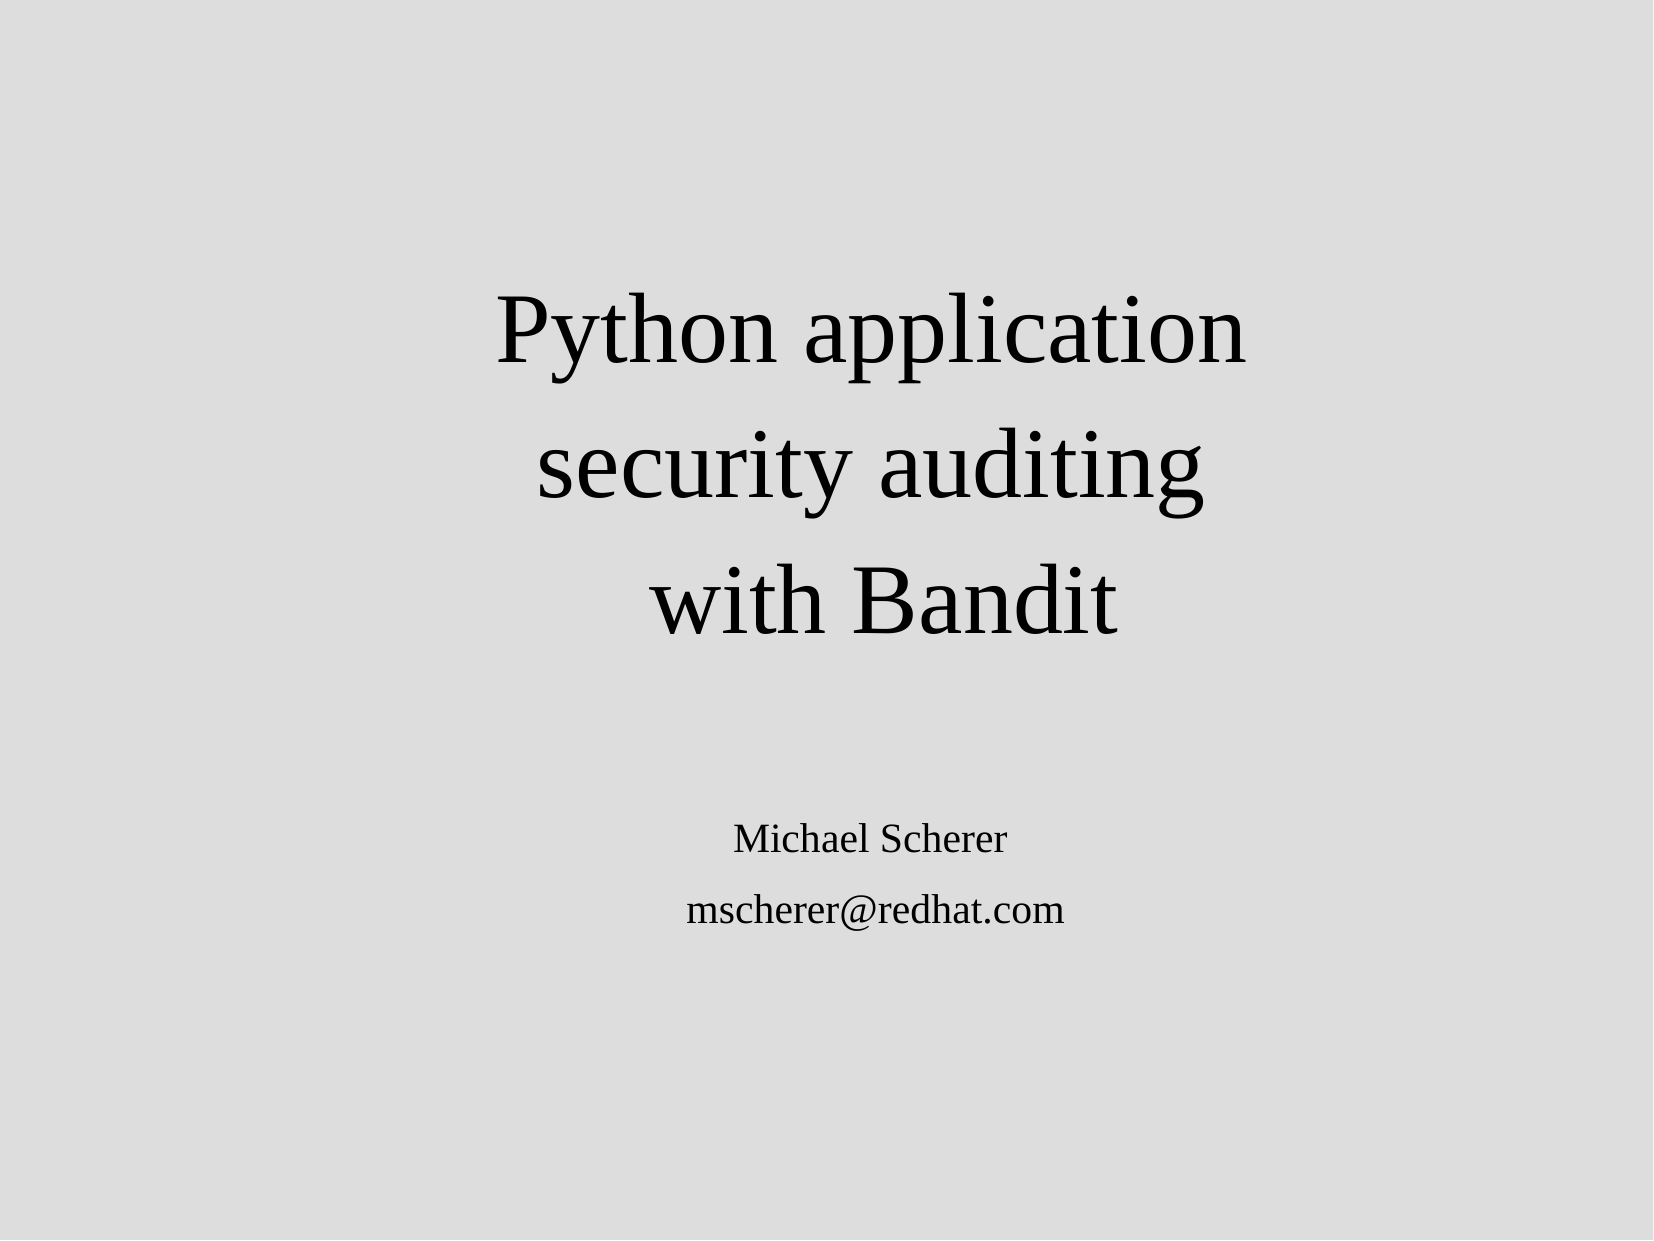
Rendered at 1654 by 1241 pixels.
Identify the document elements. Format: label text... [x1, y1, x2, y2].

text_box Michael Scherer mscherer@redhat.com [275, 807, 1477, 940]
subtitle [82, 49, 1571, 1010]
text_box Python application security auditing with Bandit [283, 265, 1485, 663]
